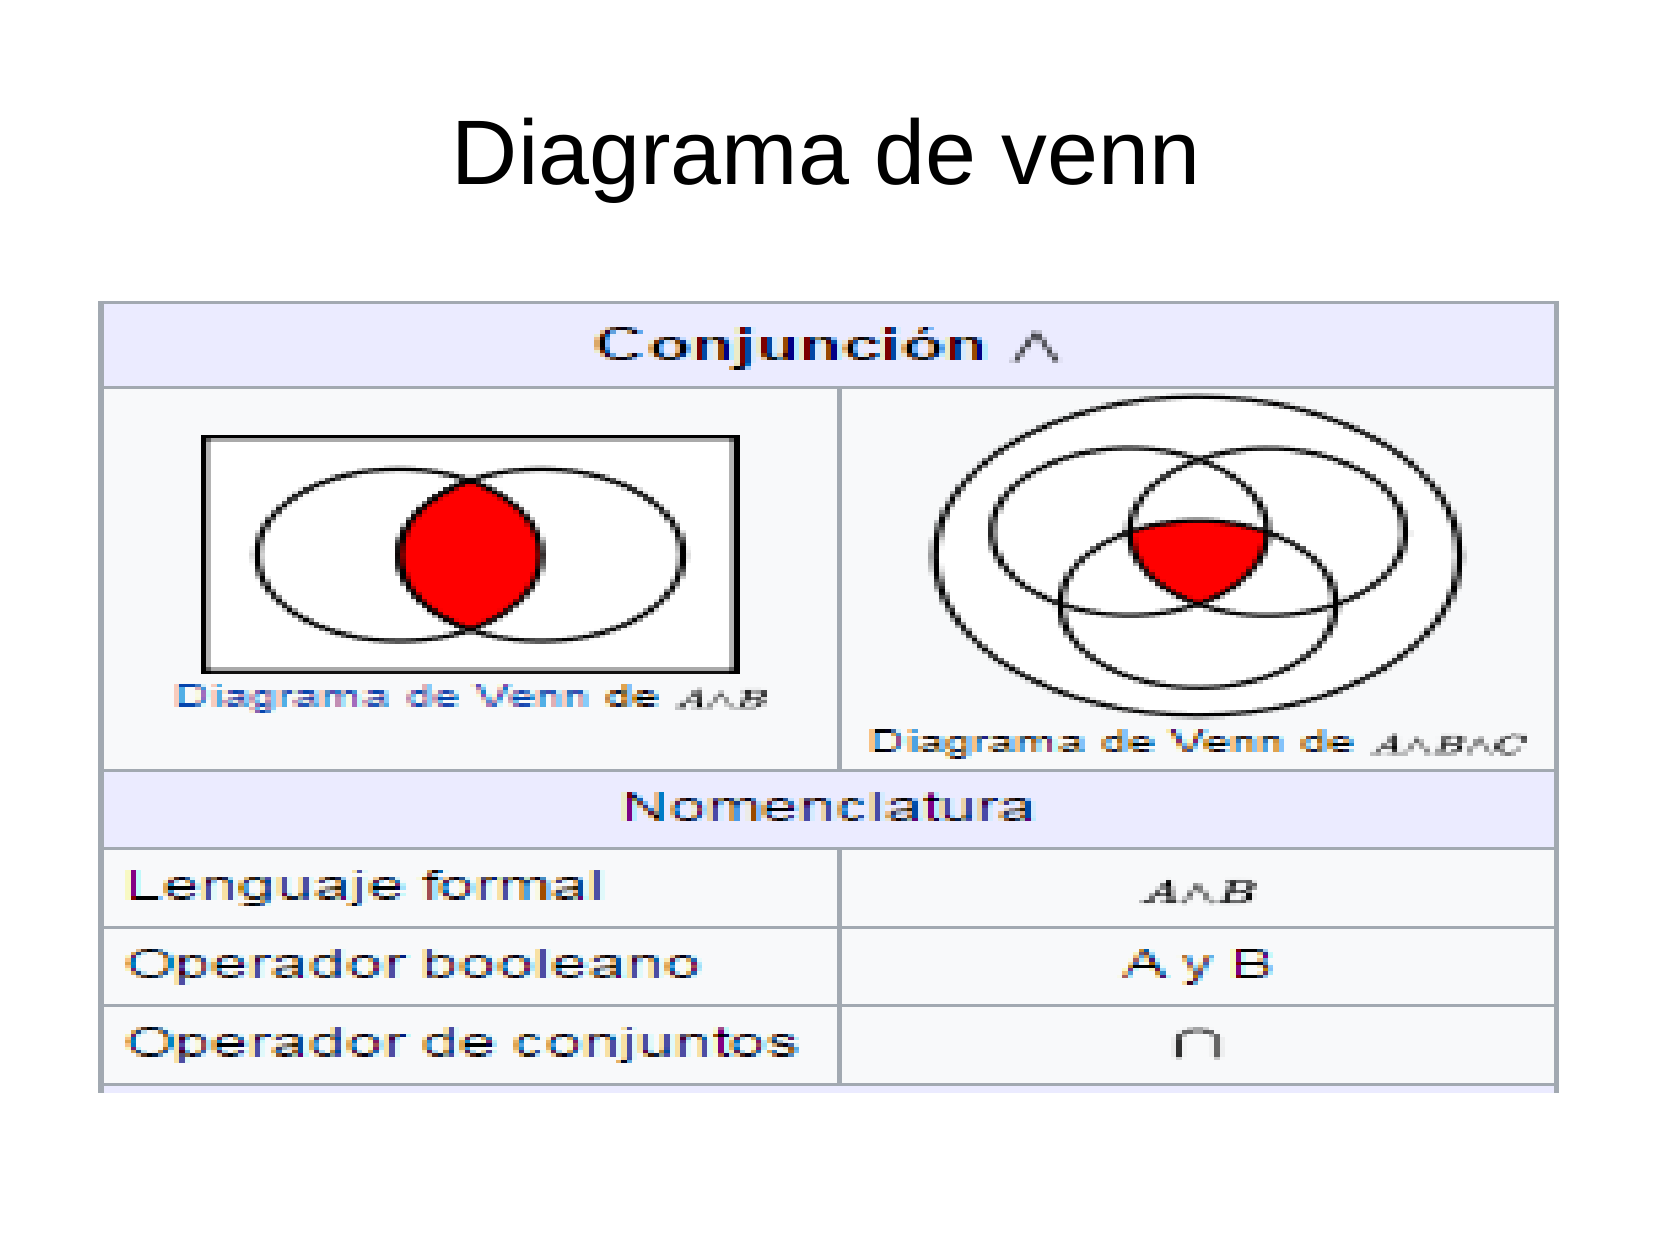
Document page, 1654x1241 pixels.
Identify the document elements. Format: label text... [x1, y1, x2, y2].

title Diagrama de venn [82, 49, 1571, 257]
picture [88, 295, 1565, 1093]
